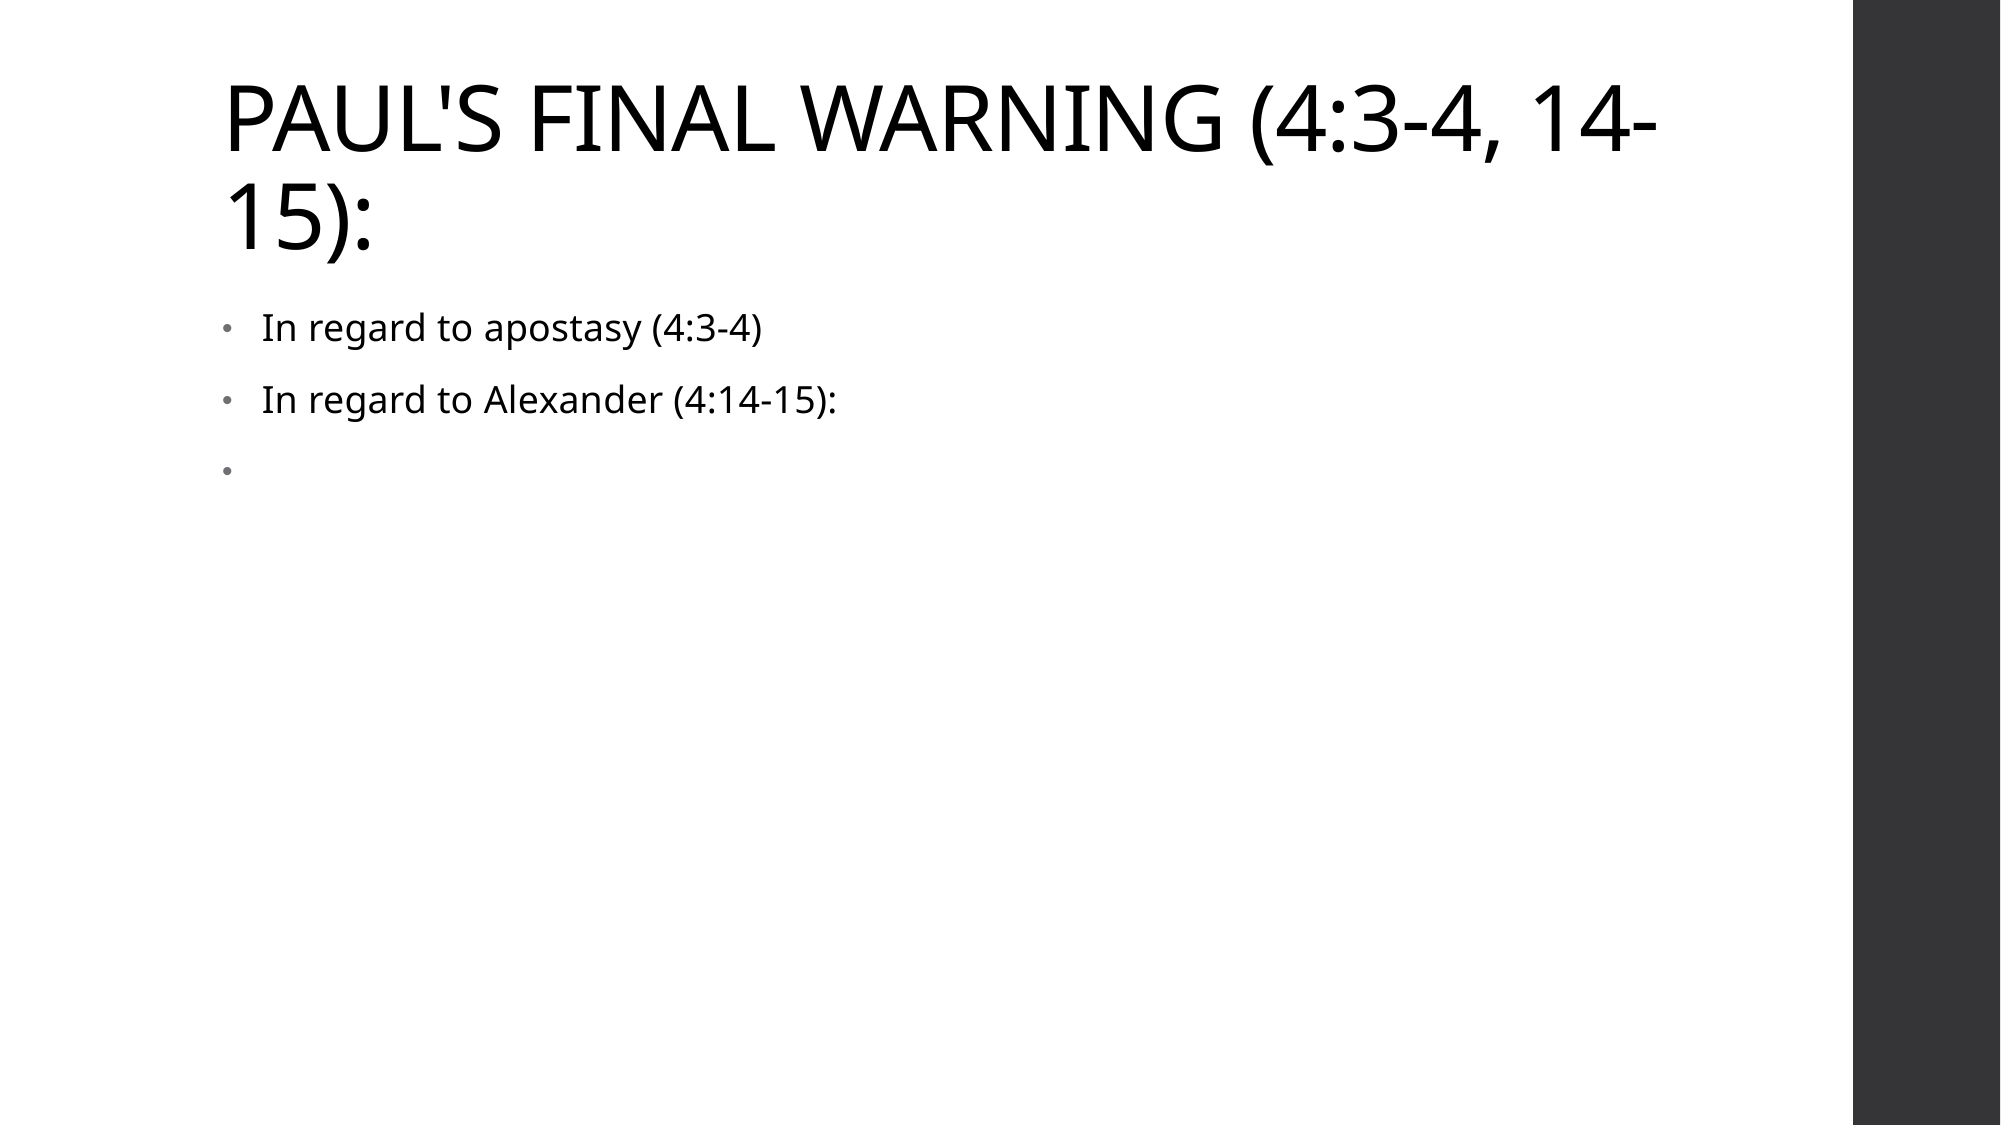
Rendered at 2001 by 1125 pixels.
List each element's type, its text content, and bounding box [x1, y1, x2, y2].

list In regard to apostasy (4:3-4) In regard to Alexander (4:14-15): [206, 299, 1617, 1014]
title PAUL'S FINAL WARNING (4:3-4, 14-15): [206, 60, 1797, 278]
